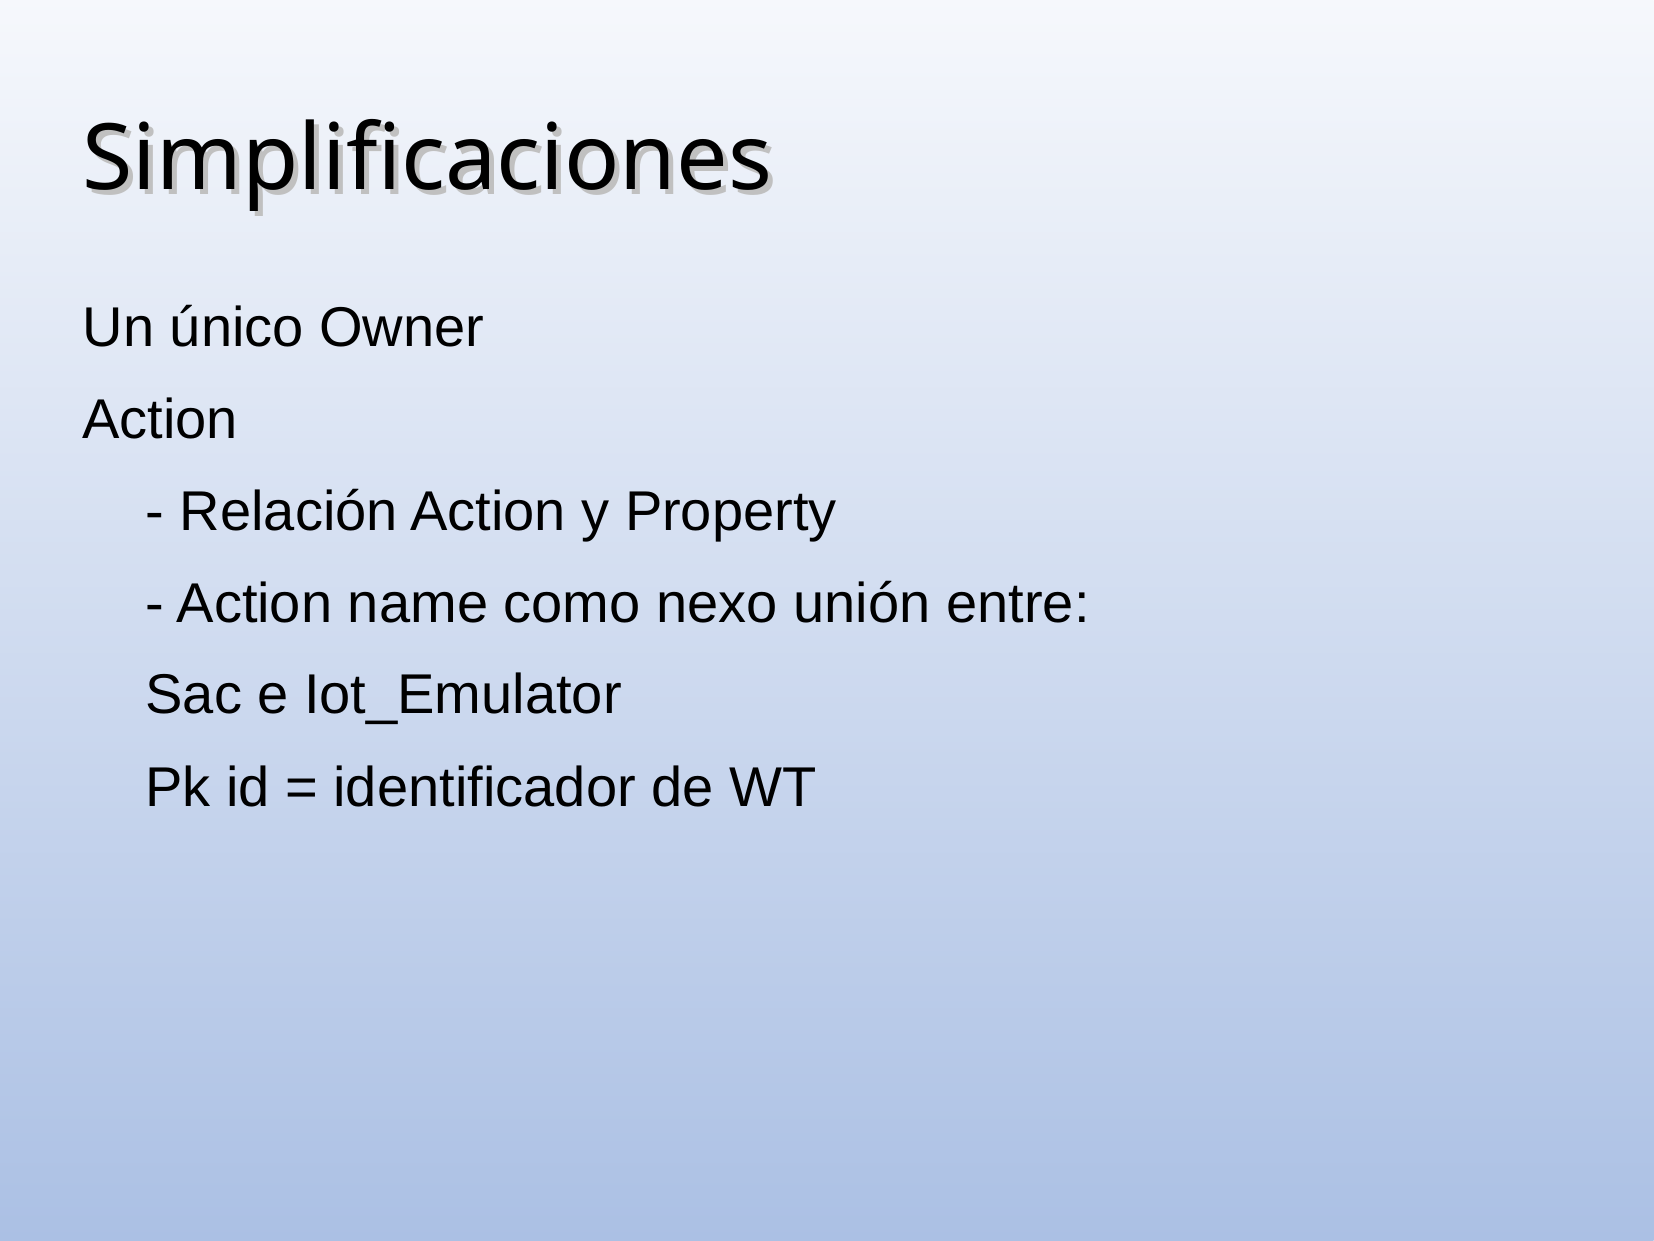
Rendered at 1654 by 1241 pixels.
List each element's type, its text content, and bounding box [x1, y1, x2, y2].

title Simplificaciones [82, 97, 1571, 209]
list Un único Owner Action - Relación Action y Property - Action name como nexo unión entre: Sac e Iot_Emulator Pk id = identificador de WT [82, 290, 1571, 1010]
